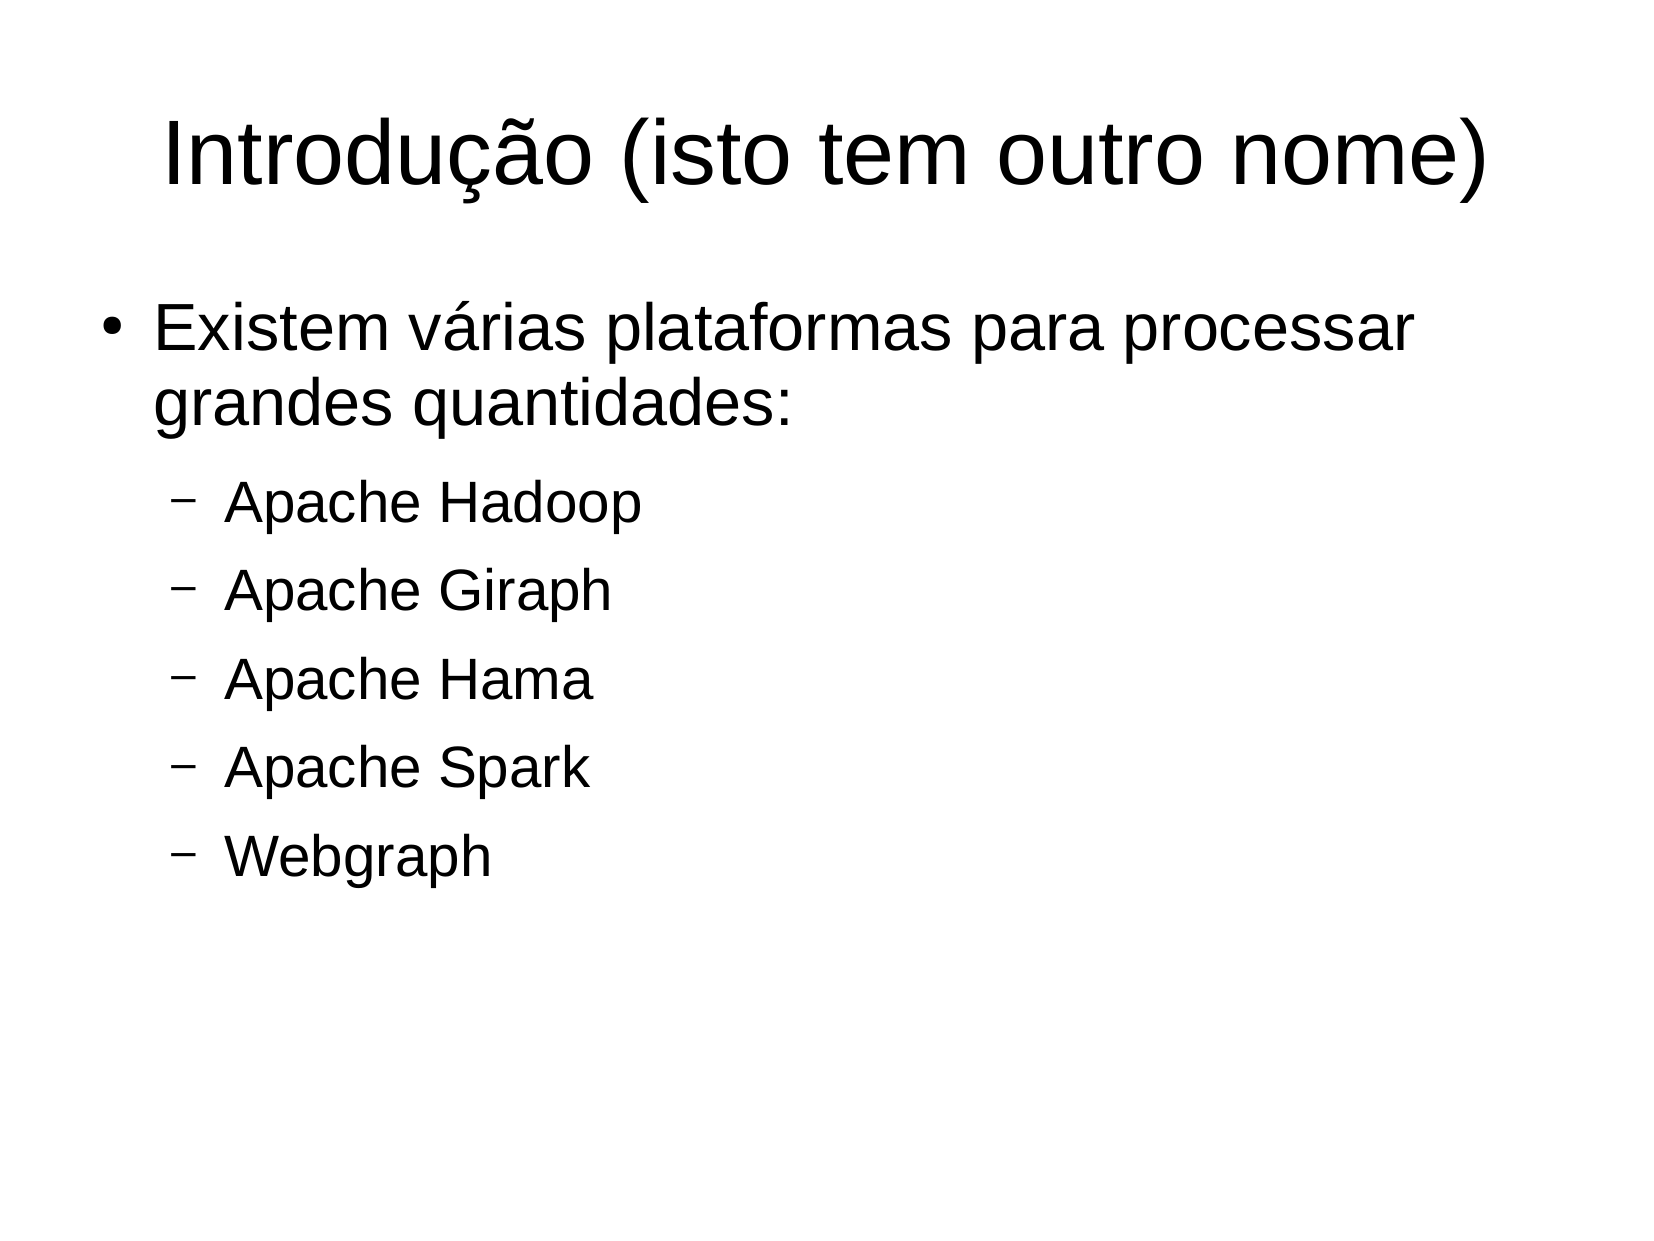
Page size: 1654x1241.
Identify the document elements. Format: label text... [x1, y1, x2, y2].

title Introdução (isto tem outro nome) [82, 49, 1571, 257]
list Existem várias plataformas para processar grandes quantidades: Apache Hadoop Apache Giraph Apache Hama Apache Spark Webgraph [82, 290, 1571, 1010]
